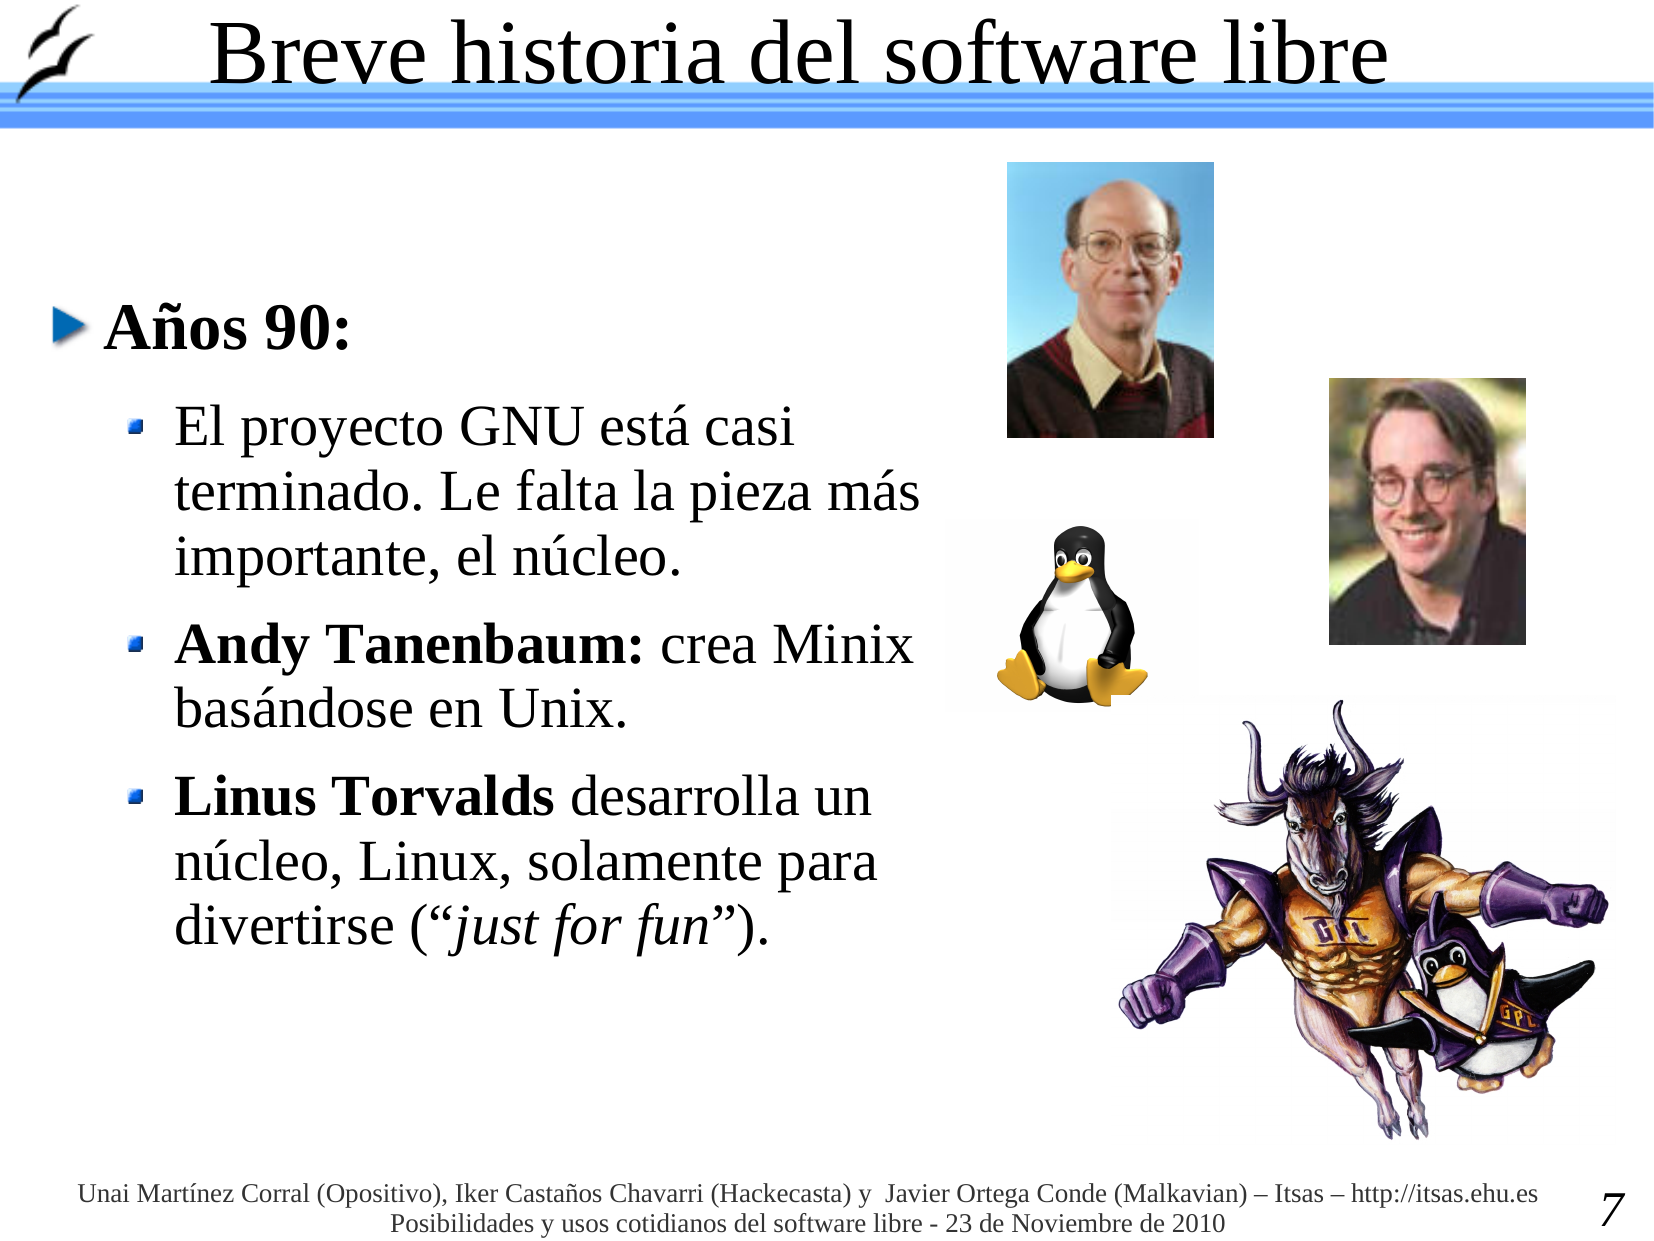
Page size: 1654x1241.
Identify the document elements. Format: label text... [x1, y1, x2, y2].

list Años 90: El proyecto GNU está casi terminado. Le falta la pieza más importante, el núcleo. Andy Tanenbaum: crea Minix basándose en Unix. Linus Torvalds desarrolla un núcleo, Linux, solamente para divertirse (“just for fun”). [32, 290, 1019, 1094]
picture [1007, 162, 1214, 438]
picture [945, 519, 1616, 1145]
title Breve historia del software libre [94, 0, 1507, 107]
picture [1329, 378, 1526, 645]
picture [0, 0, 1654, 133]
